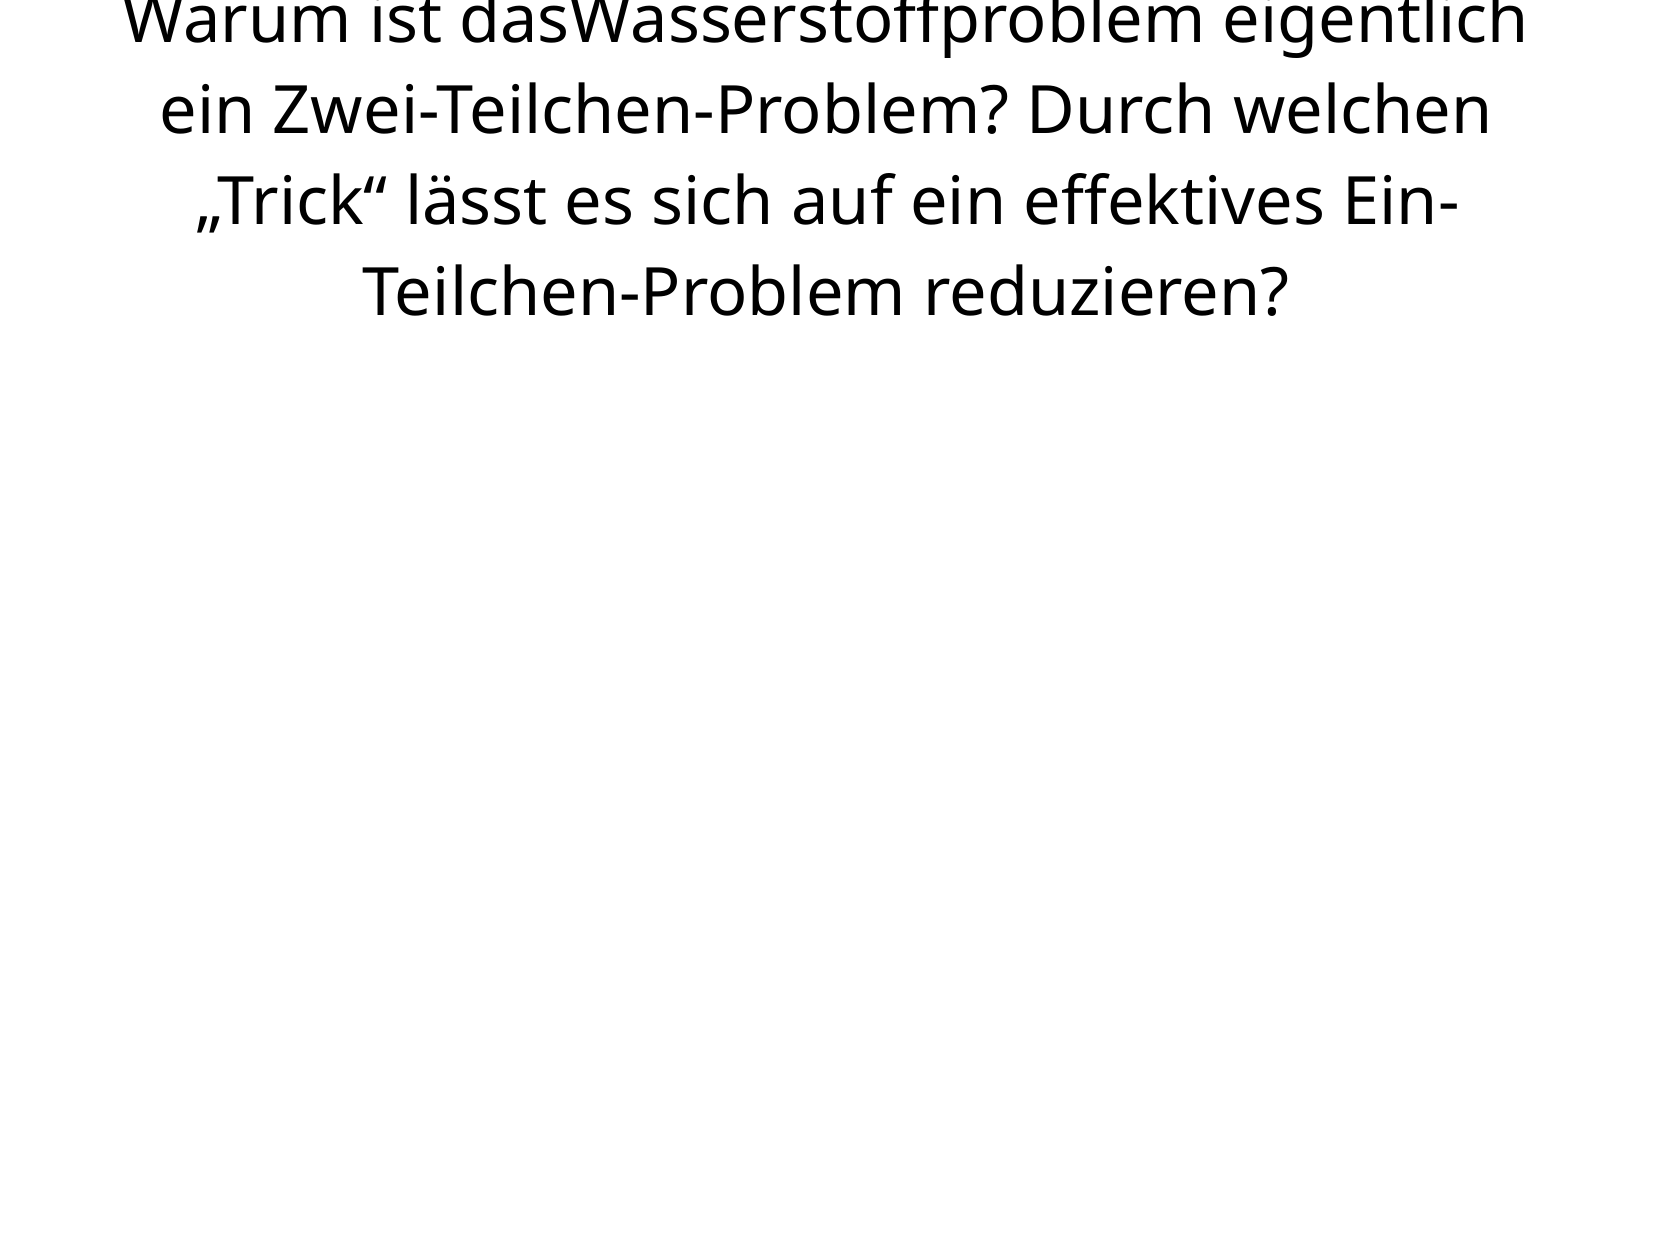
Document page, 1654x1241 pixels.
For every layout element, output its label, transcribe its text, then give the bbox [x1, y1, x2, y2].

title Warum ist dasWasserstoffproblem eigentlich ein Zwei-Teilchen-Problem? Durch welchen „Trick“ lässt es sich auf ein effektives Ein-Teilchen-Problem reduzieren? [82, 0, 1571, 331]
